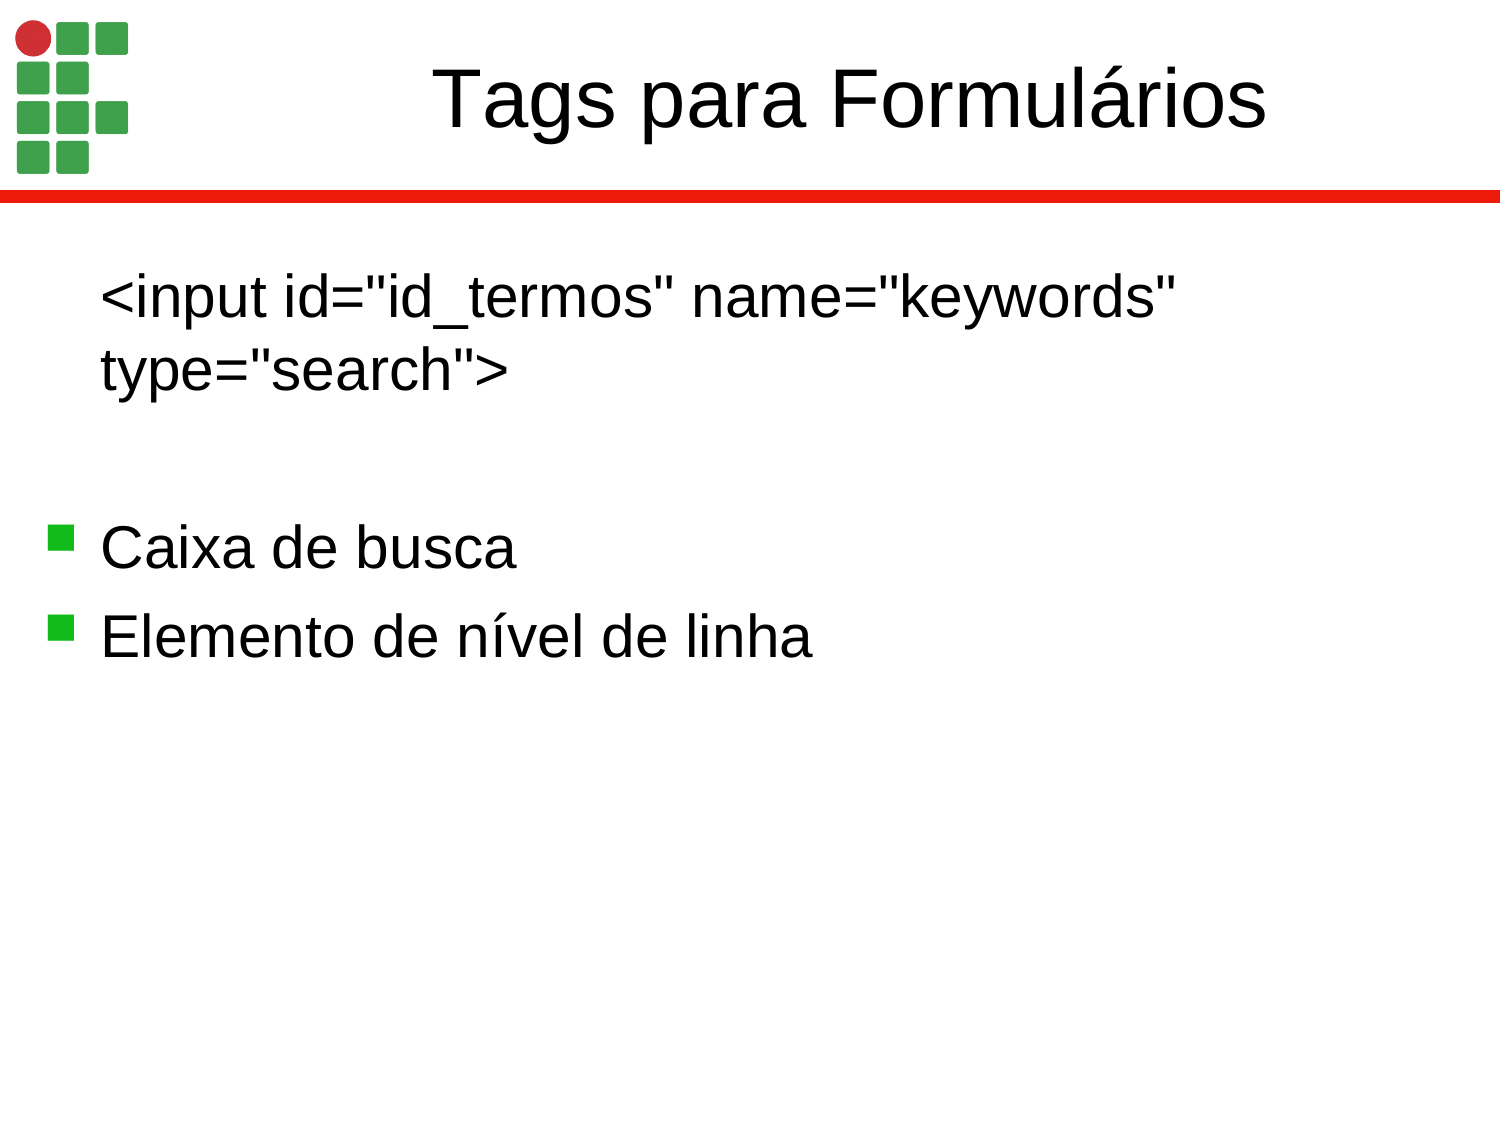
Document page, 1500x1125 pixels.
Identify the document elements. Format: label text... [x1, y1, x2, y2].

picture [14, 16, 130, 178]
title Tags para Formulários [230, 0, 1471, 202]
list <input id="id_termos" name="keywords" type="search"> Caixa de busca Elemento de nível de linha [29, 207, 1471, 1087]
